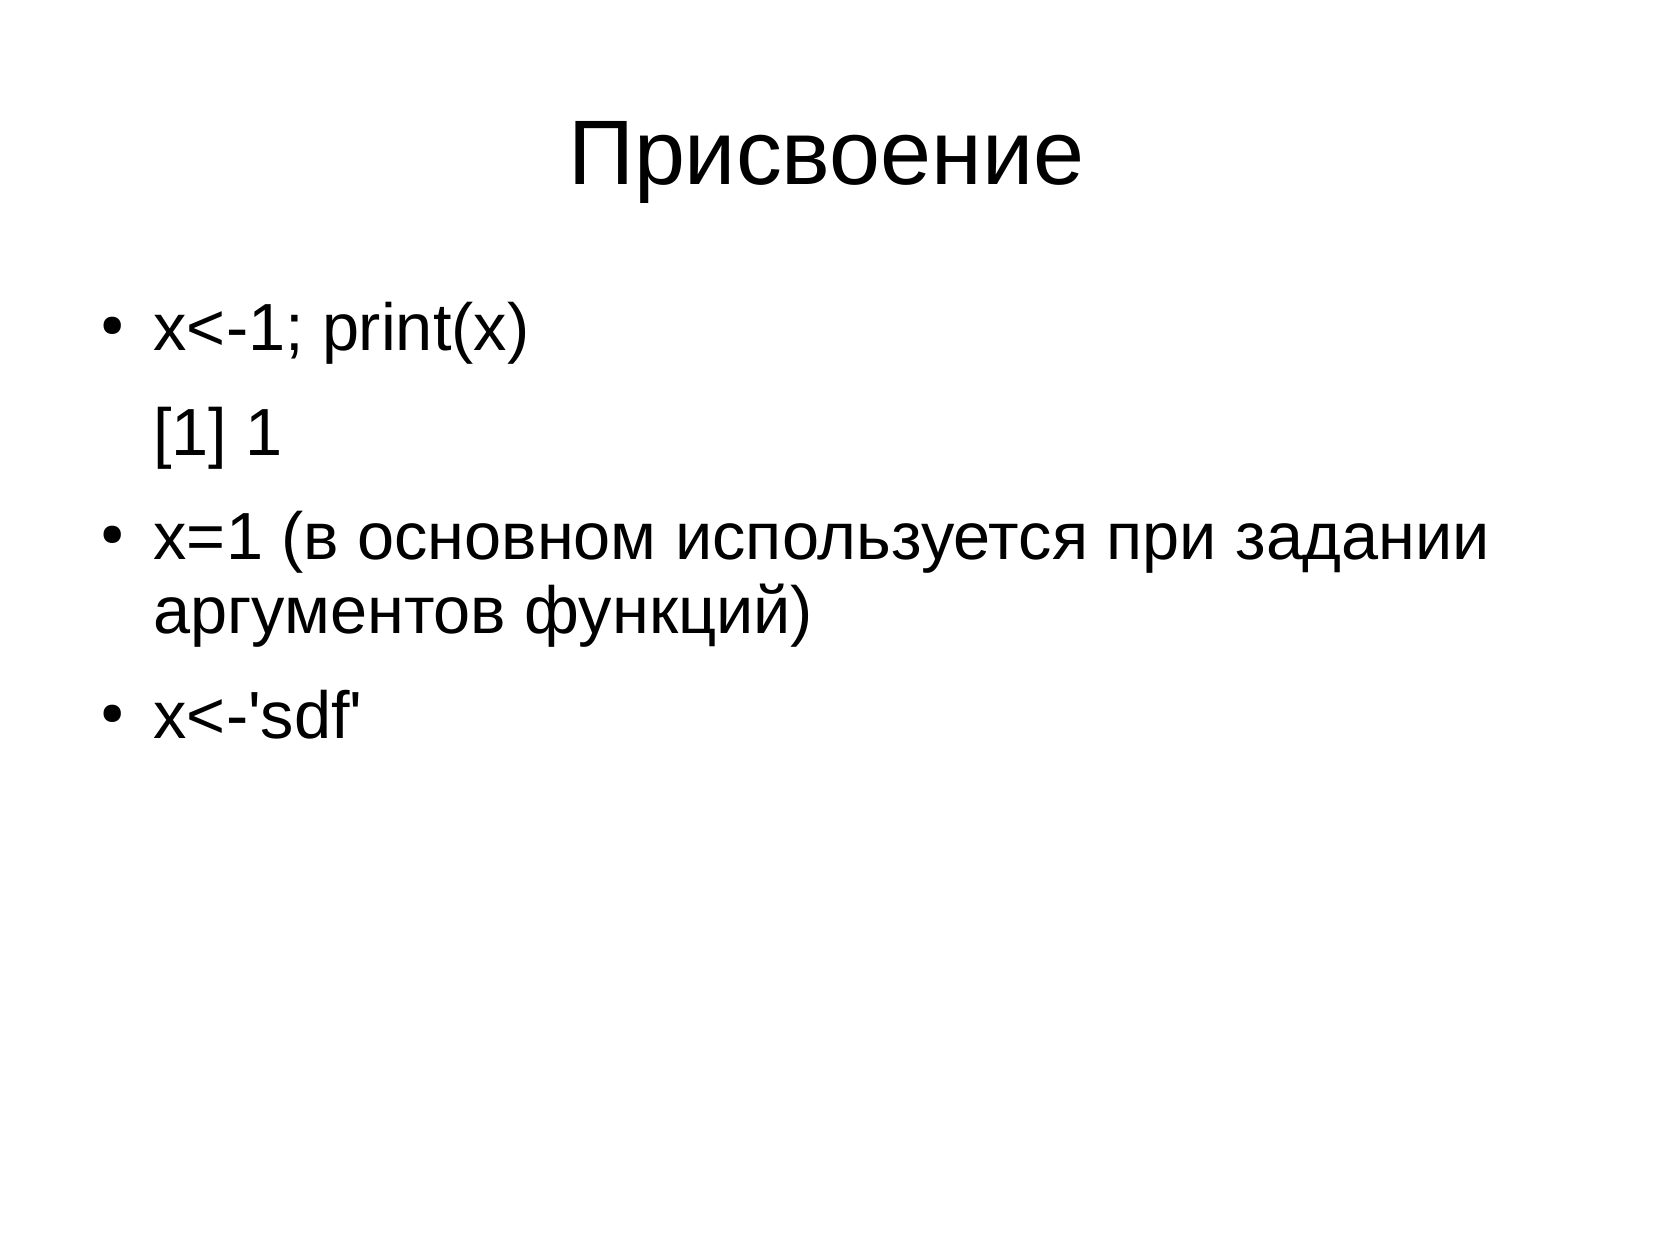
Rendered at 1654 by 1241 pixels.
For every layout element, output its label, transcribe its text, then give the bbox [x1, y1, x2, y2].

title Присвоение [82, 49, 1571, 257]
list x<-1; print(x) [1] 1 x=1 (в основном используется при задании аргументов функций) x<-'sdf' [82, 290, 1538, 1010]
